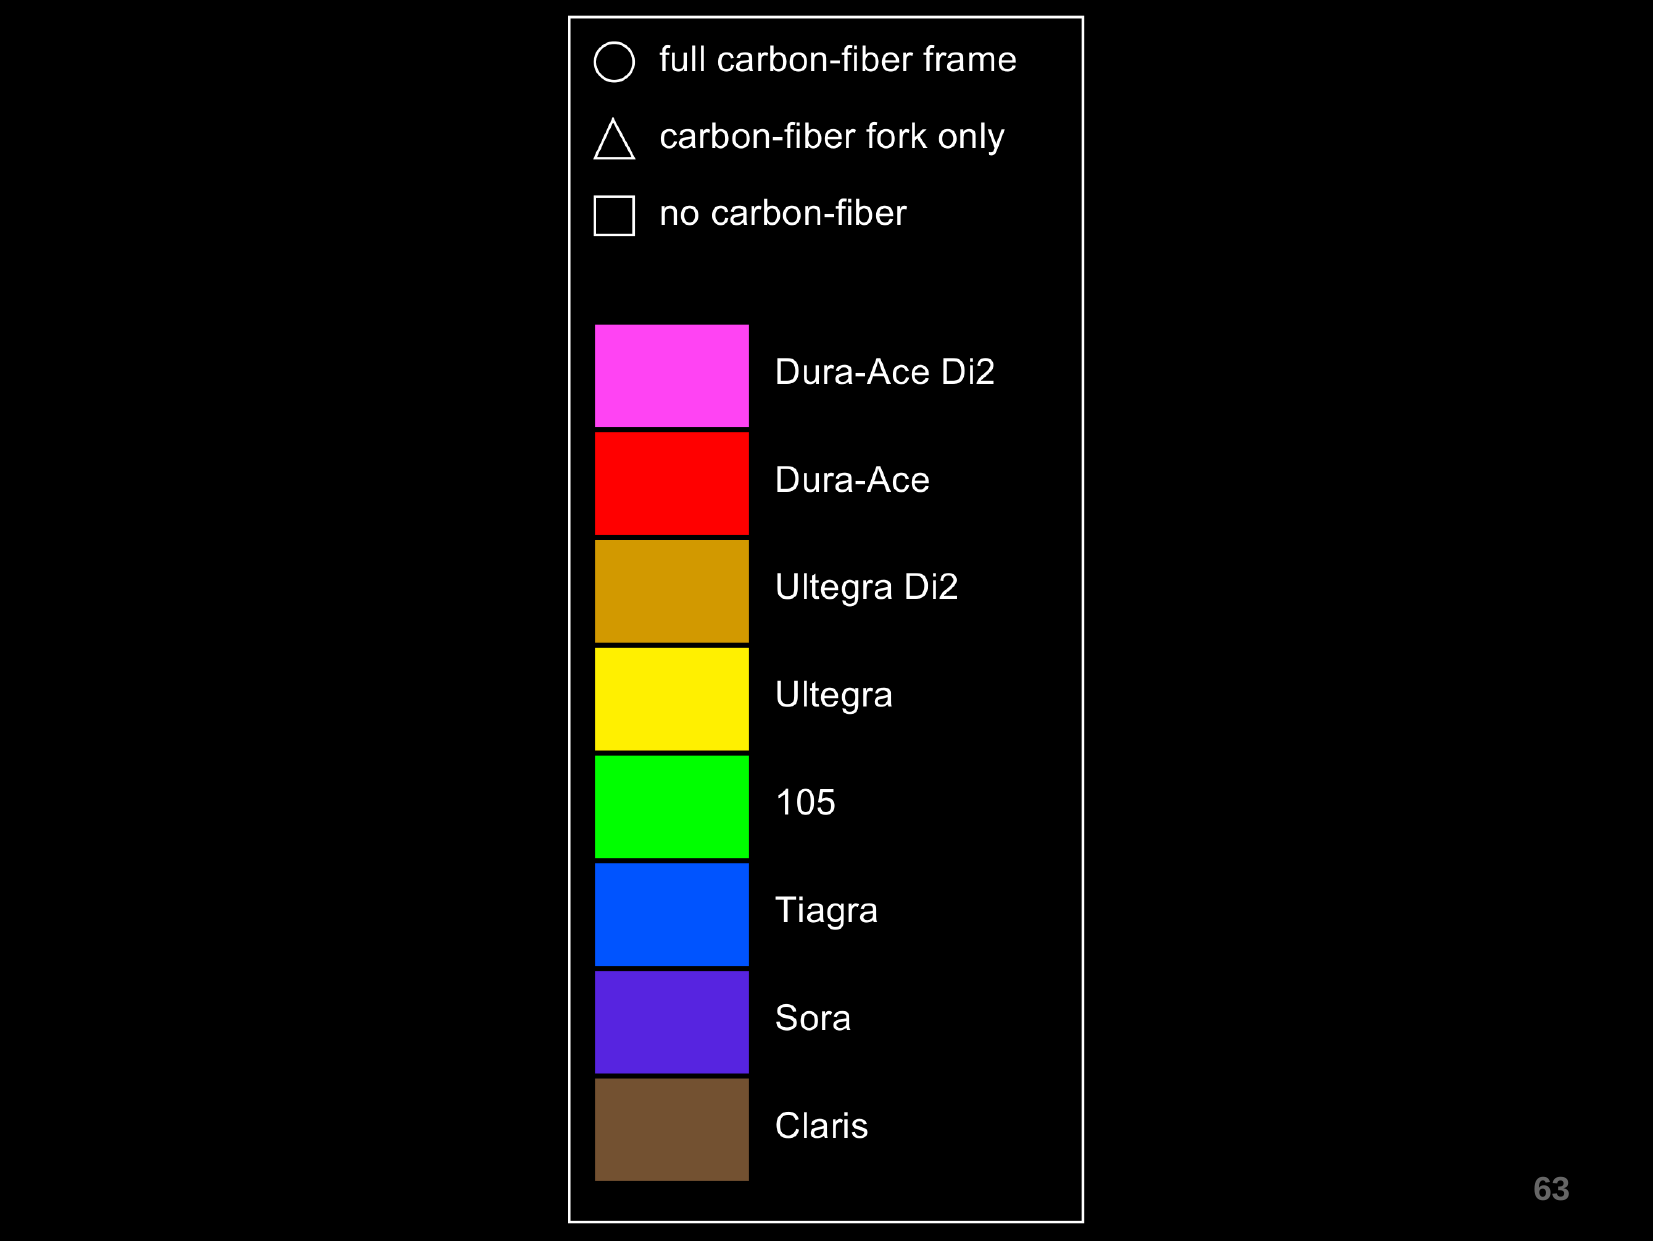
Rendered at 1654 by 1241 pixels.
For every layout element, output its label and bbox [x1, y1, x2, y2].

picture [543, 0, 1110, 1241]
